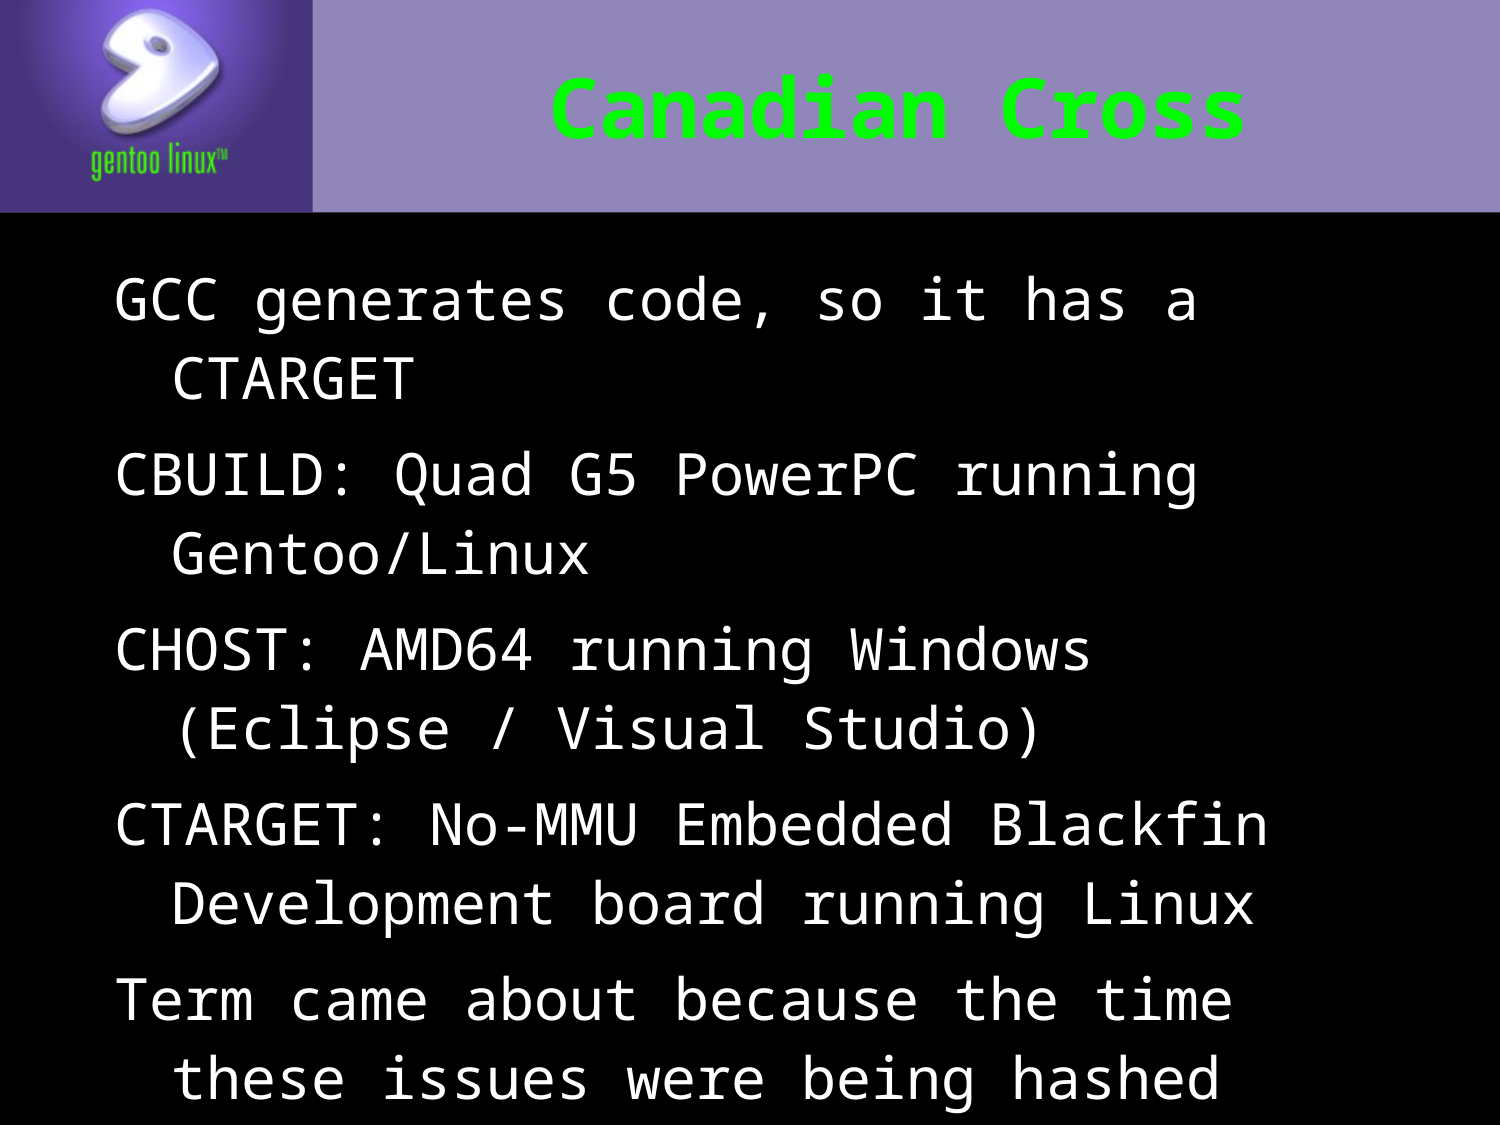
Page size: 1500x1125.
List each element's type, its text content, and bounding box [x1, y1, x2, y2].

list GCC generates code, so it has a CTARGET CBUILD: Quad G5 PowerPC running Gentoo/Linux CHOST: AMD64 running Windows (Eclipse / Visual Studio) CTARGET: No-MMU Embedded Blackfin Development board running Linux Term came about because the time these issues were being hashed out, Canada had three national parties [99, 249, 1388, 1101]
title Canadian Cross [324, 12, 1476, 201]
picture [0, 0, 302, 184]
